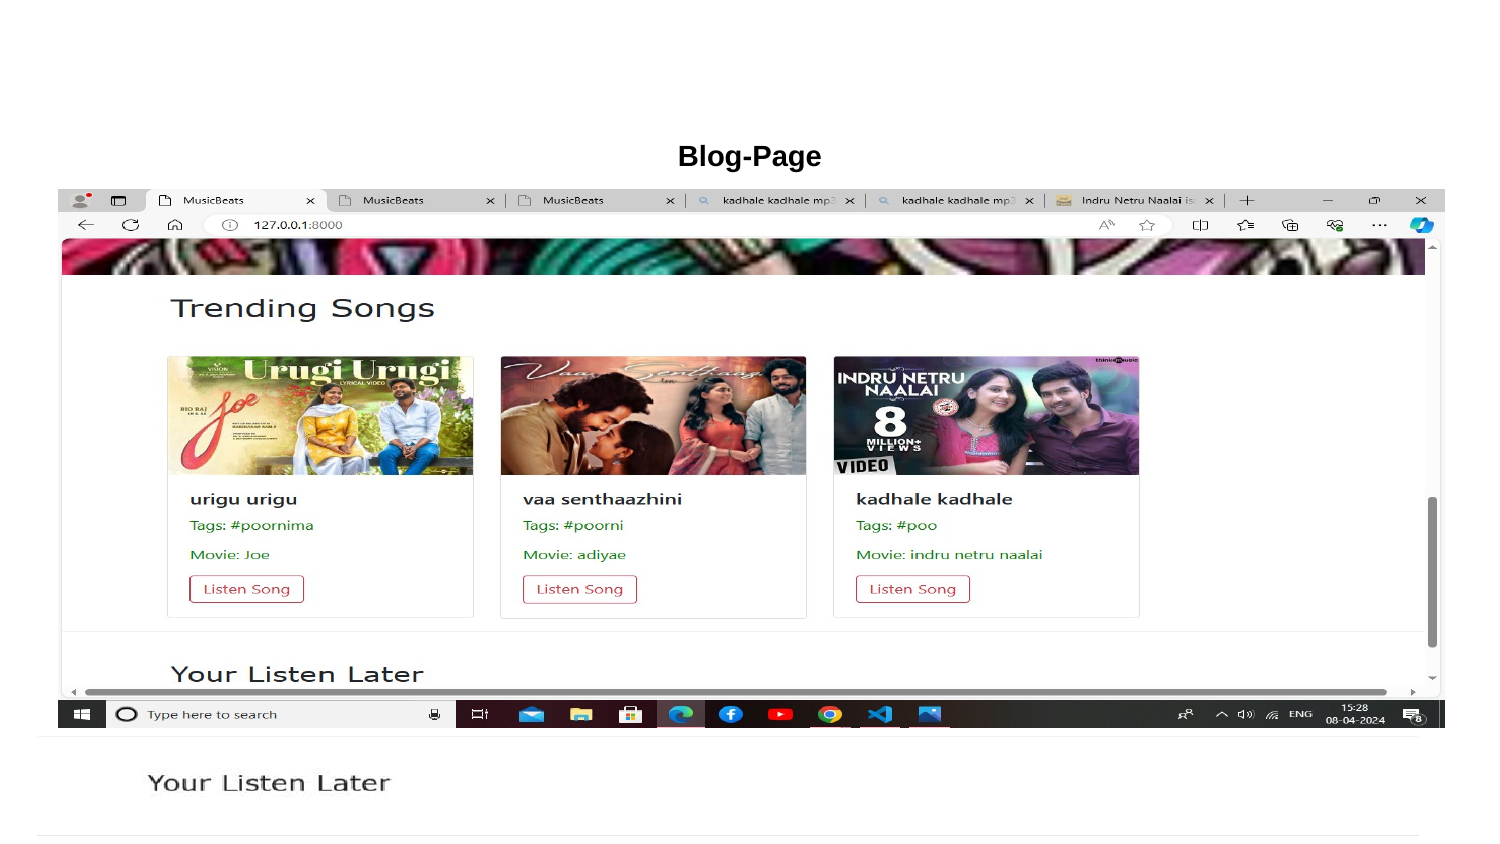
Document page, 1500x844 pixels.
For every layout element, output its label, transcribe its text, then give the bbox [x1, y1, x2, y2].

picture [37, 173, 1445, 844]
title Blog-Page [103, 101, 1397, 173]
